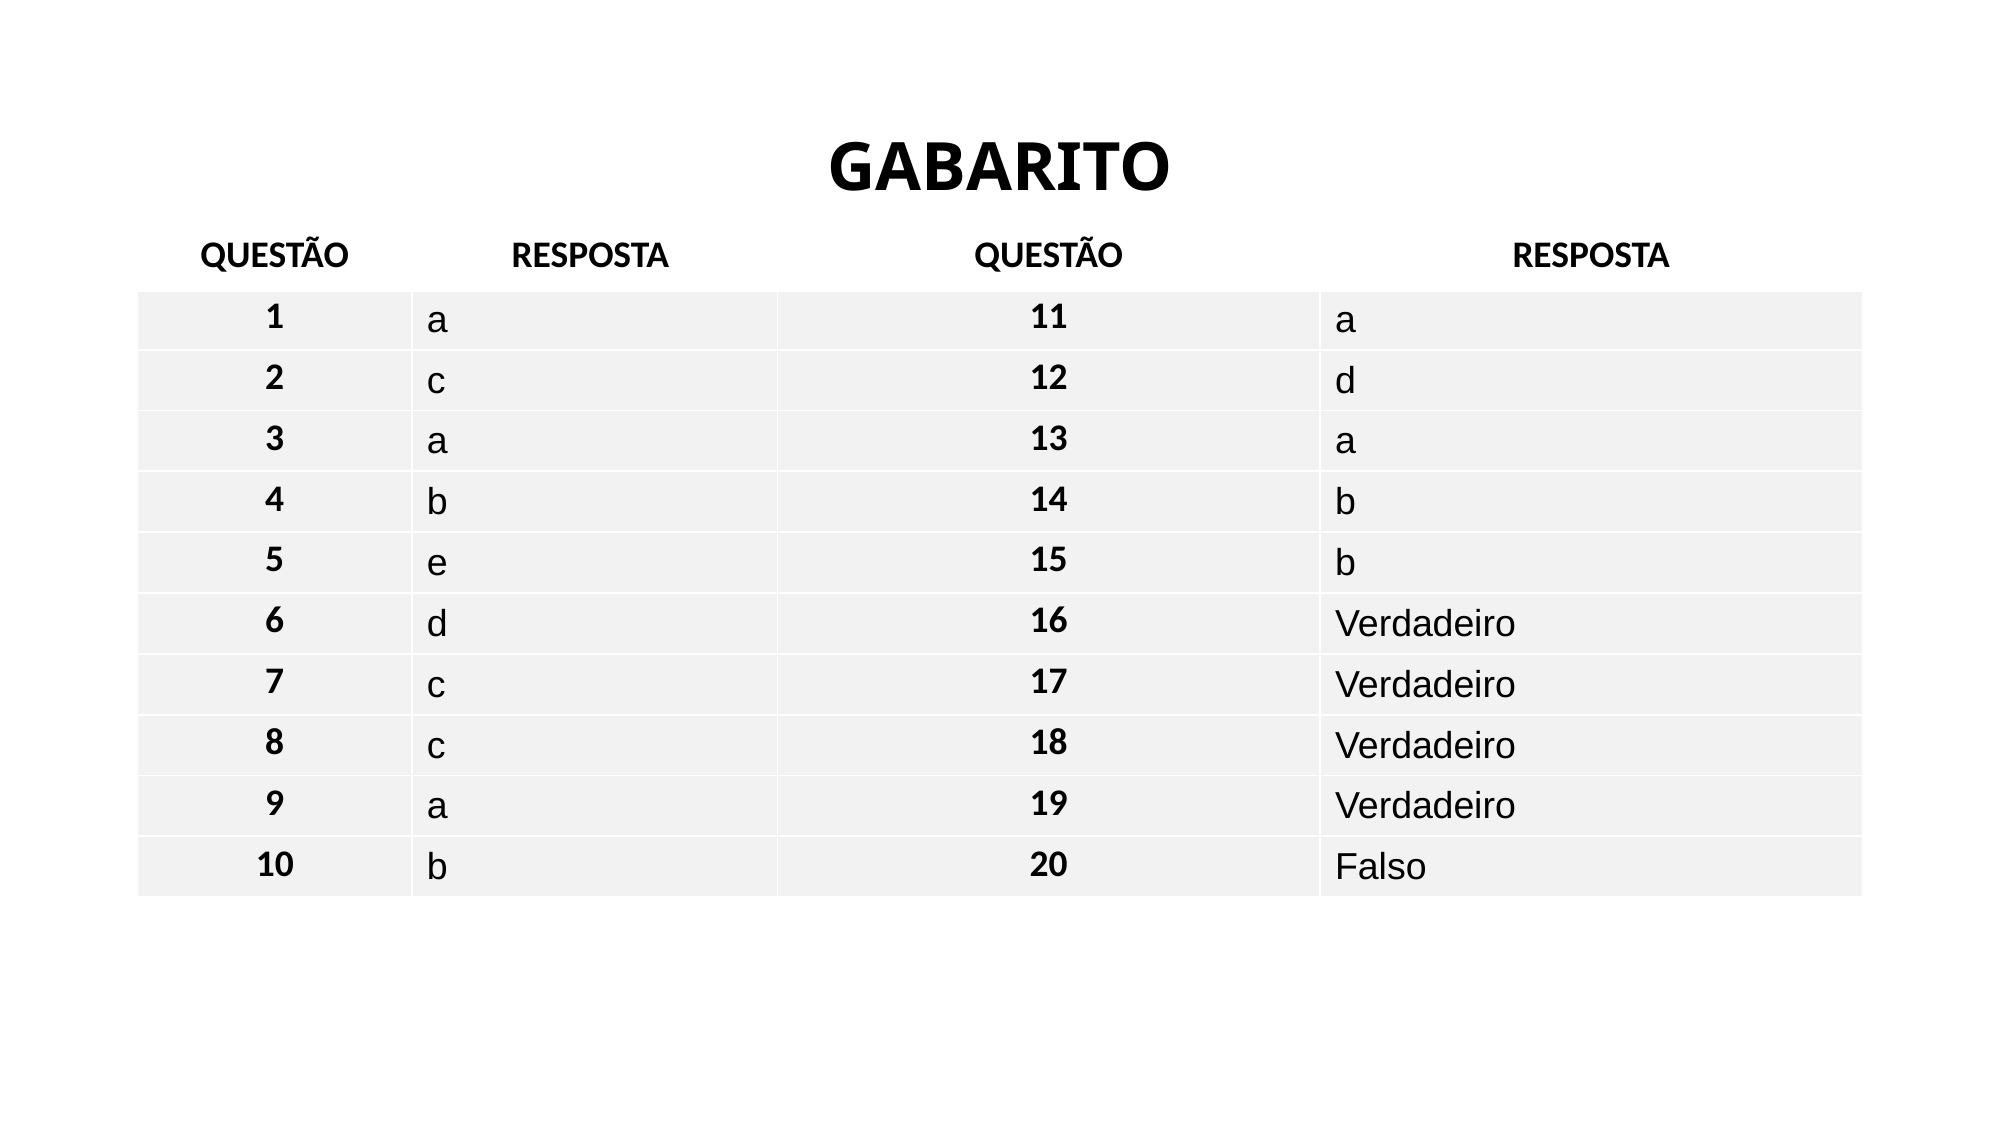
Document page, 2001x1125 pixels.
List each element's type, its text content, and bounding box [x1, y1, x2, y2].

table_cell 20 [778, 837, 1319, 896]
table_cell c [413, 351, 777, 410]
table_header RESPOSTA [1321, 229, 1862, 286]
table_cell 12 [778, 351, 1319, 410]
table_cell Verdadeiro [1321, 655, 1862, 714]
table_cell Verdadeiro [1321, 776, 1862, 835]
table_cell e [413, 533, 777, 592]
table_cell Verdadeiro [1321, 594, 1862, 653]
table_cell d [413, 594, 777, 653]
table_cell b [1321, 533, 1862, 592]
table_cell 17 [778, 655, 1319, 714]
table_cell 3 [138, 411, 411, 470]
table_cell a [1321, 292, 1862, 349]
table_cell 9 [138, 776, 411, 835]
table_cell a [413, 292, 777, 349]
table_cell 18 [778, 716, 1319, 775]
title GABARITO [137, 59, 1863, 227]
table_cell 11 [778, 292, 1319, 349]
table_cell b [1321, 472, 1862, 531]
table_cell 5 [138, 533, 411, 592]
table_cell 13 [778, 411, 1319, 470]
table_cell d [1321, 351, 1862, 410]
table_cell 10 [138, 837, 411, 896]
table_header RESPOSTA [413, 229, 777, 286]
table_cell 14 [778, 472, 1319, 531]
table_cell 16 [778, 594, 1319, 653]
table_cell 8 [138, 716, 411, 775]
table_cell 4 [138, 472, 411, 531]
table_cell a [1321, 411, 1862, 470]
table_cell Falso [1321, 837, 1862, 896]
table_cell b [413, 472, 777, 531]
table_cell b [413, 837, 777, 896]
table_cell Verdadeiro [1321, 716, 1862, 775]
table_cell 15 [778, 533, 1319, 592]
table_cell c [413, 655, 777, 714]
table_cell c [413, 716, 777, 775]
table_cell 1 [138, 292, 411, 349]
table_cell 7 [138, 655, 411, 714]
table_header QUESTÃO [778, 229, 1319, 286]
table_header QUESTÃO [138, 229, 411, 286]
table_cell 2 [138, 351, 411, 410]
table_cell 19 [778, 776, 1319, 835]
table_cell 6 [138, 594, 411, 653]
table_cell a [413, 776, 777, 835]
table_cell a [413, 411, 777, 470]
